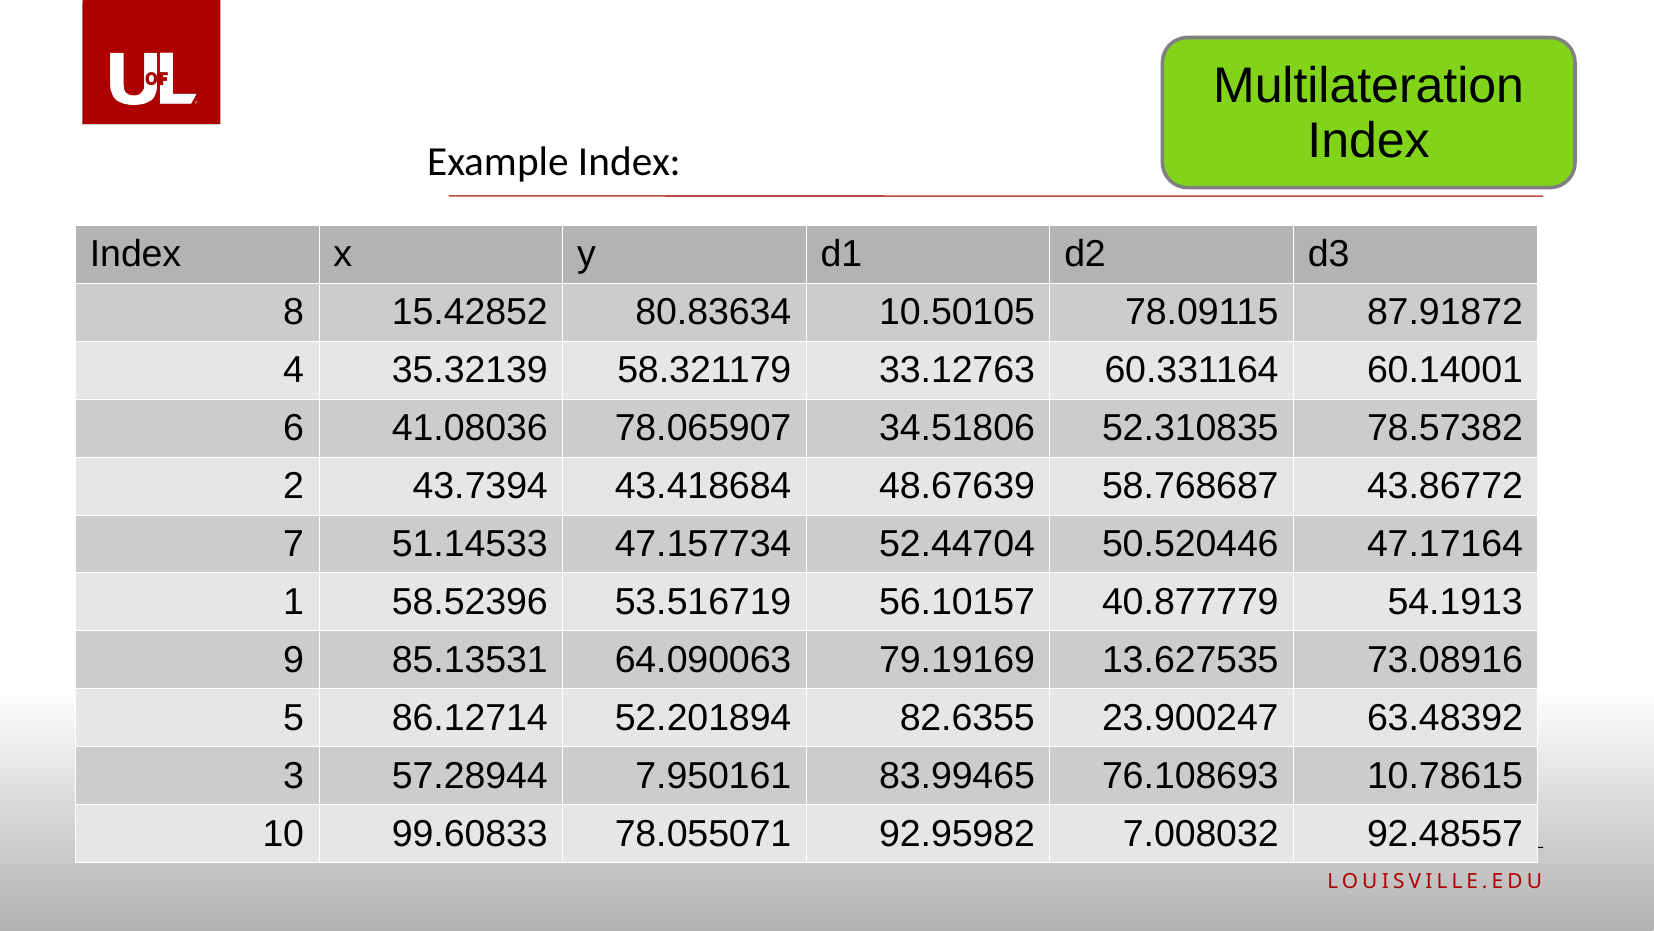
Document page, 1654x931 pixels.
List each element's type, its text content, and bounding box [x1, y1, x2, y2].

table_cell 47.17164 [1294, 516, 1537, 572]
table_cell 76.108693 [1050, 747, 1293, 804]
table_cell 41.08036 [320, 400, 562, 457]
table_cell 13.627535 [1050, 631, 1293, 688]
table_cell 63.48392 [1294, 689, 1537, 746]
table_cell 10.78615 [1294, 747, 1537, 804]
table_cell 15.42852 [320, 284, 562, 341]
table_cell 58.52396 [320, 573, 562, 630]
table_cell 83.99465 [807, 747, 1049, 804]
table_cell 87.91872 [1294, 284, 1537, 341]
table_cell 52.44704 [807, 516, 1049, 572]
table_header x [320, 226, 562, 283]
table_cell 78.065907 [563, 400, 806, 457]
table_cell 78.09115 [1050, 284, 1293, 341]
table_cell 43.86772 [1294, 458, 1537, 515]
table_cell 53.516719 [563, 573, 806, 630]
table_cell 57.28944 [320, 747, 562, 804]
table_cell 2 [76, 458, 319, 515]
table_cell 86.12714 [320, 689, 562, 746]
table_cell 51.14533 [320, 516, 562, 572]
table_cell 7.008032 [1050, 805, 1293, 862]
table_cell 85.13531 [320, 631, 562, 688]
table_cell 3 [76, 747, 319, 804]
table_cell 6 [76, 400, 319, 457]
table_cell 50.520446 [1050, 516, 1293, 572]
table_cell 40.877779 [1050, 573, 1293, 630]
table_cell 92.95982 [807, 805, 1049, 862]
table_cell 79.19169 [807, 631, 1049, 688]
table_header Index [76, 226, 319, 283]
table_cell 33.12763 [807, 342, 1049, 399]
table_cell 52.201894 [563, 689, 806, 746]
table_header d3 [1294, 226, 1537, 283]
table_header d2 [1050, 226, 1293, 283]
table_cell 58.321179 [563, 342, 806, 399]
table_cell 99.60833 [320, 805, 562, 862]
table_cell 35.32139 [320, 342, 562, 399]
table_cell 78.57382 [1294, 400, 1537, 457]
table_cell 48.67639 [807, 458, 1049, 515]
table_cell 34.51806 [807, 400, 1049, 457]
table_cell 92.48557 [1294, 805, 1537, 862]
table_cell 8 [76, 284, 319, 341]
title Example Index: [427, 134, 1544, 197]
table_cell 43.7394 [320, 458, 562, 515]
table_cell 4 [76, 342, 319, 399]
table_cell 60.331164 [1050, 342, 1293, 399]
table_header d1 [807, 226, 1049, 283]
table_cell 80.83634 [563, 284, 806, 341]
table_cell 10.50105 [807, 284, 1049, 341]
table_cell 23.900247 [1050, 689, 1293, 746]
table_cell 7 [76, 516, 319, 572]
table_cell 82.6355 [807, 689, 1049, 746]
table_cell 73.08916 [1294, 631, 1537, 688]
table_cell 9 [76, 631, 319, 688]
table_cell 60.14001 [1294, 342, 1537, 399]
table_cell 7.950161 [563, 747, 806, 804]
table_cell 78.055071 [563, 805, 806, 862]
table_cell 54.1913 [1294, 573, 1537, 630]
table_header y [563, 226, 806, 283]
table_cell 58.768687 [1050, 458, 1293, 515]
table_cell 64.090063 [563, 631, 806, 688]
table_cell 43.418684 [563, 458, 806, 515]
table_cell 1 [76, 573, 319, 630]
table_cell 52.310835 [1050, 400, 1293, 457]
table_cell 47.157734 [563, 516, 806, 572]
picture [110, 52, 198, 105]
text_box Multilateration Index [1162, 37, 1576, 188]
table_cell 10 [76, 805, 319, 862]
table_cell 5 [76, 689, 319, 746]
table_cell 56.10157 [807, 573, 1049, 630]
